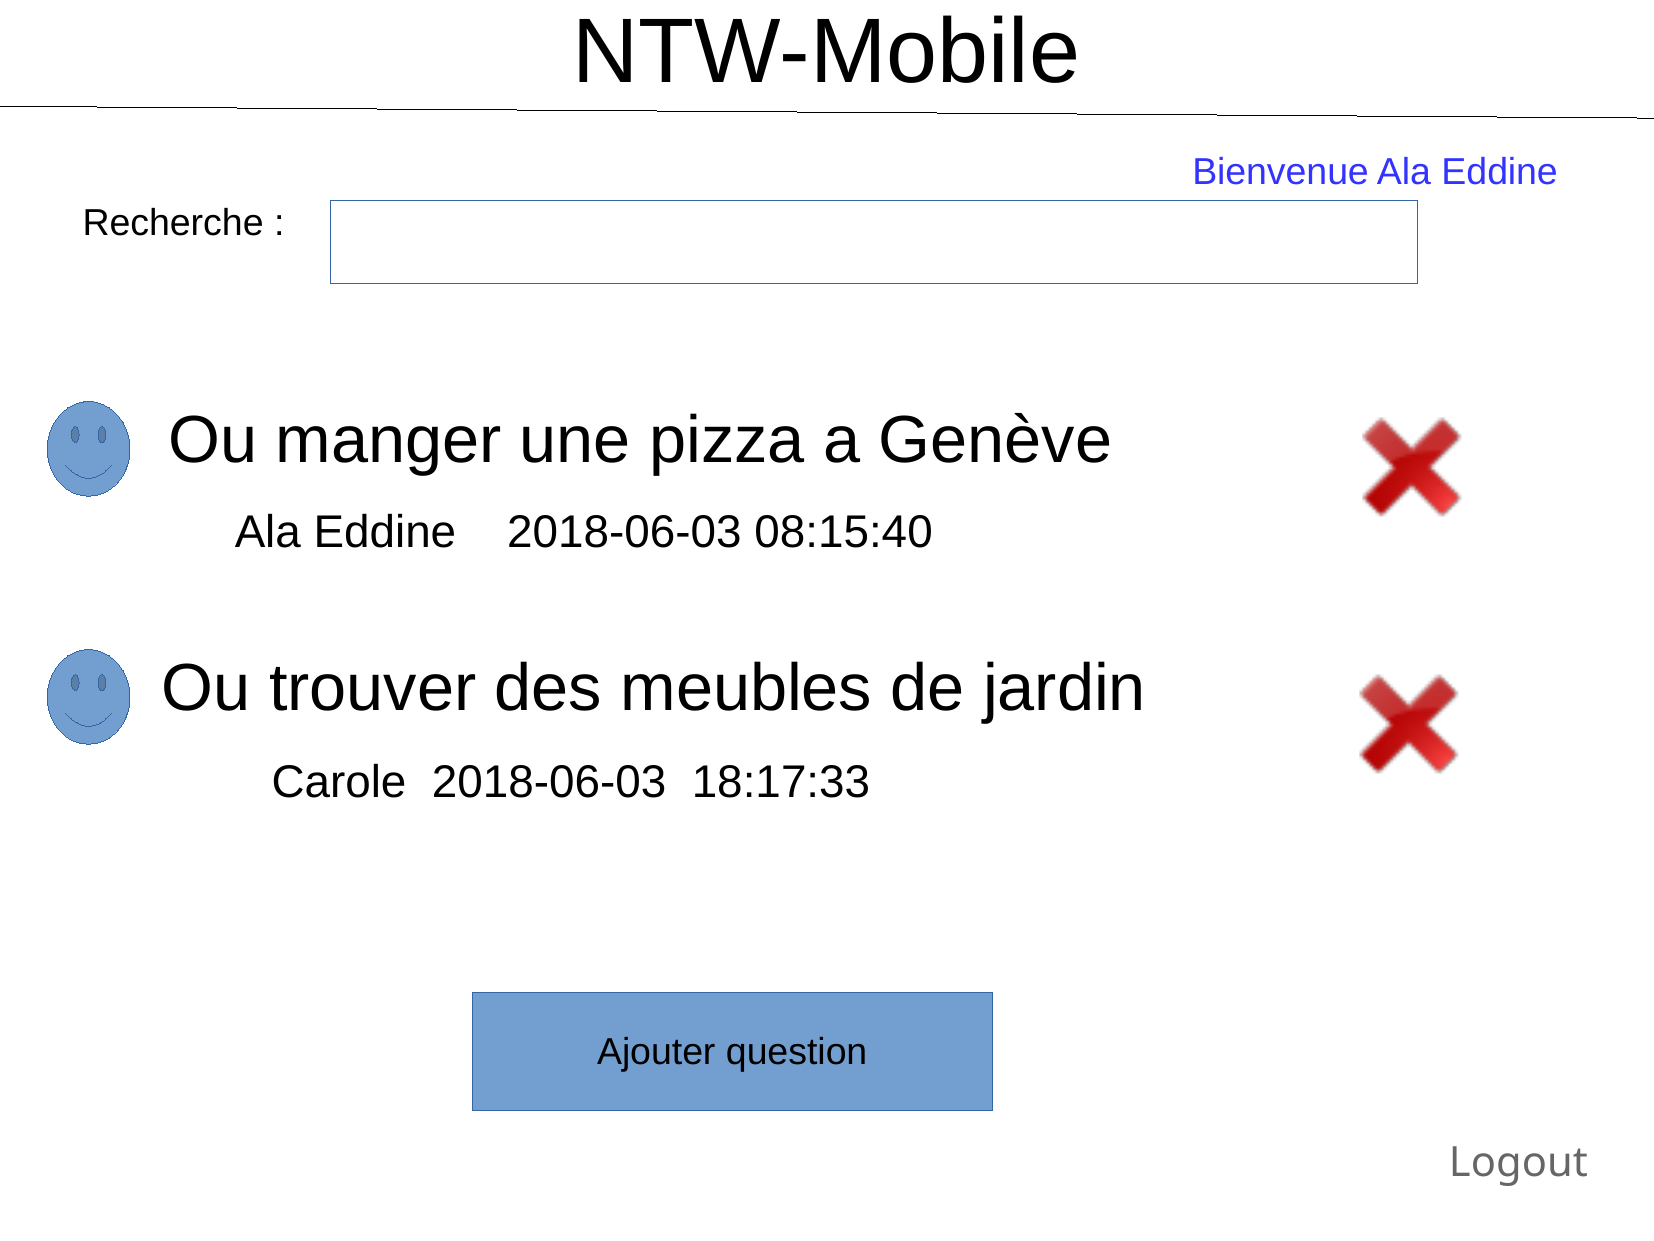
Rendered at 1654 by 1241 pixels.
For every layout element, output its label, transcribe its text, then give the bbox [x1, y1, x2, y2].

text_box [47, 649, 130, 745]
text_box Carole 2018-06-03 18:17:33 [200, 755, 1158, 827]
title NTW-Mobile Bienvenue Ala Eddine [82, 0, 1571, 307]
list Ou manger une pizza a Genève Ala Eddine 2018-06-03 08:15:40 [23, 401, 1512, 626]
list Ou trouver des meubles de jardin [35, 649, 1571, 875]
picture [1358, 673, 1462, 777]
list [70, 897, 1560, 1146]
text_box Recherche : [59, 141, 308, 262]
text_box Logout [1378, 1131, 1607, 1193]
text_box [330, 200, 1418, 284]
text_box [47, 401, 130, 497]
text_box Ajouter question [472, 992, 993, 1111]
picture [1361, 416, 1465, 520]
